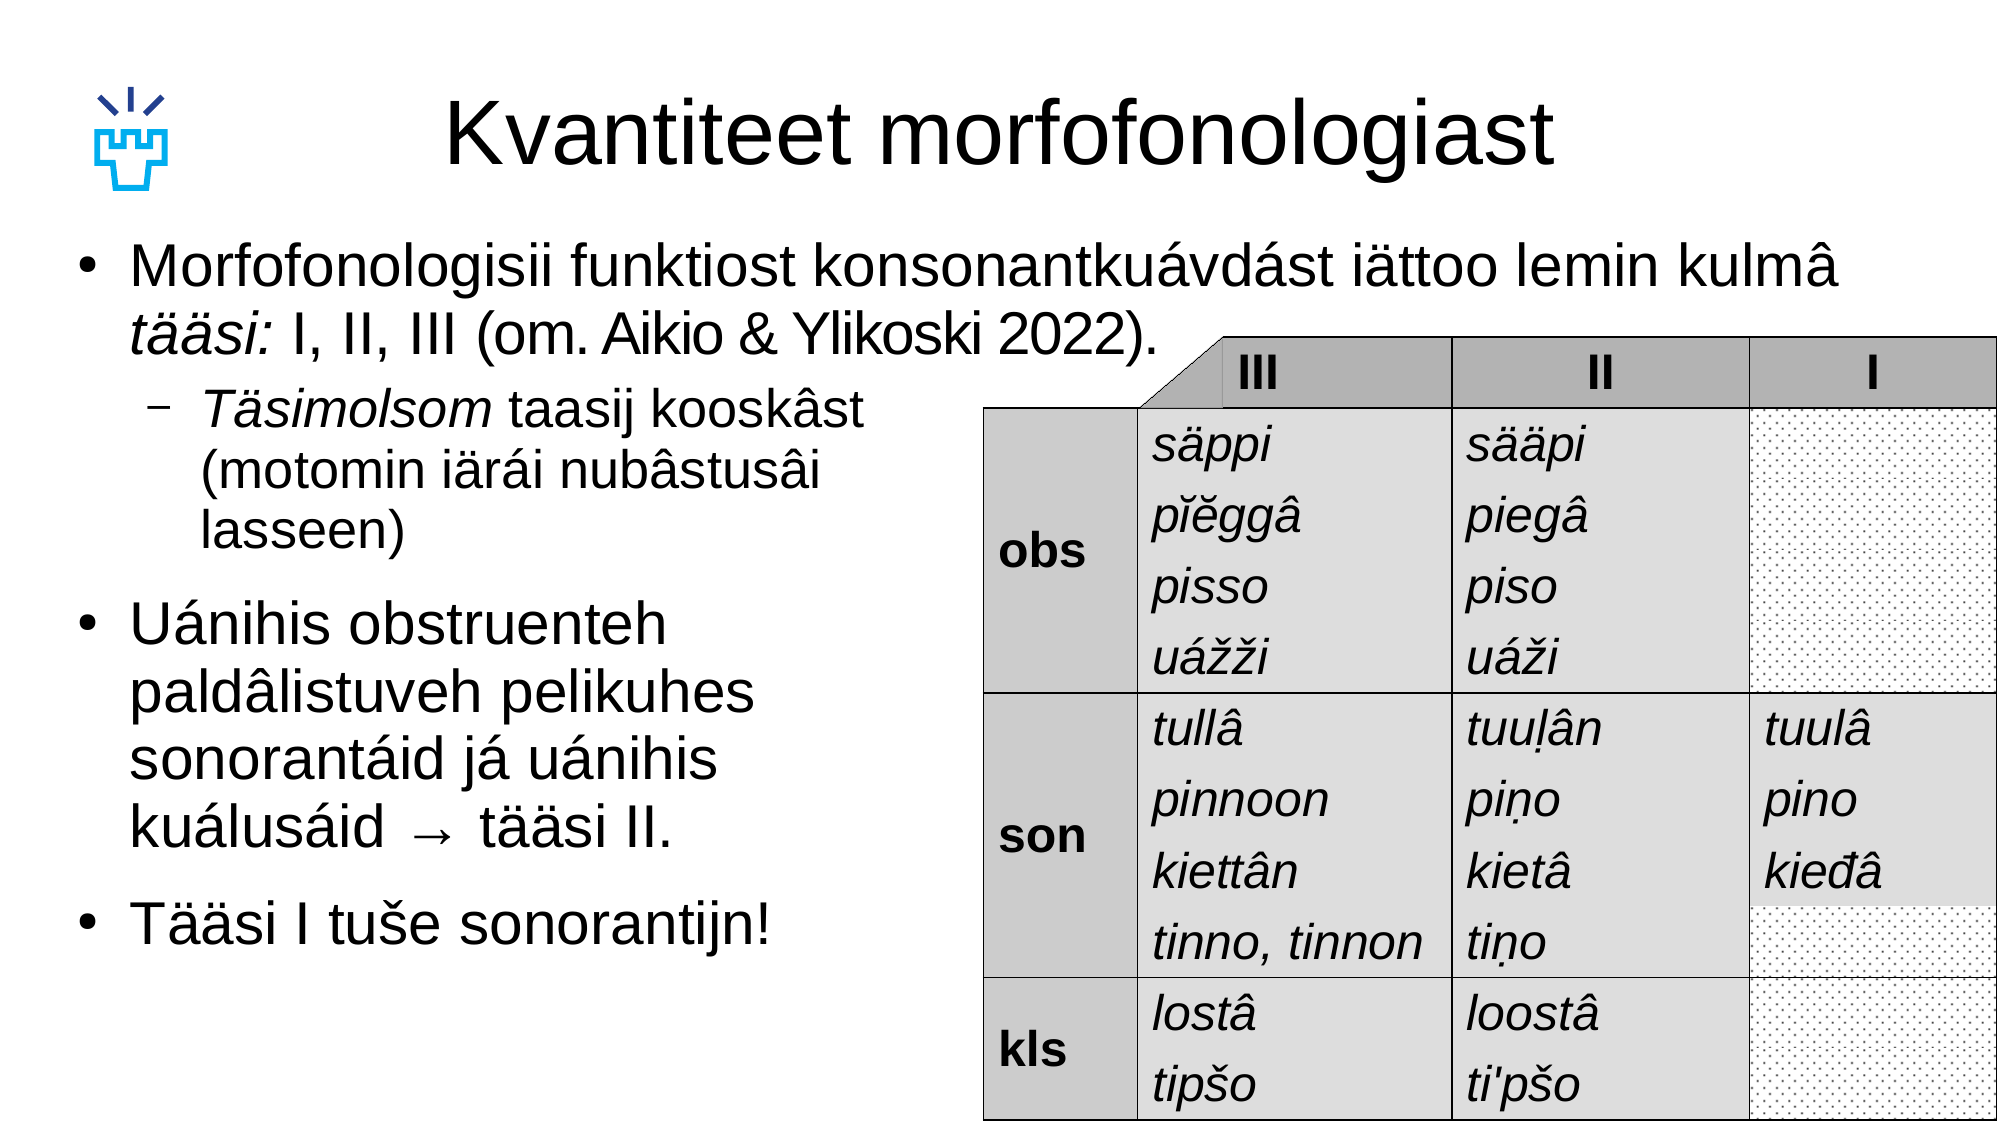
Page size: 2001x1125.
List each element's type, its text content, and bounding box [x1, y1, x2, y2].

table_cell pino [1750, 764, 1996, 835]
table_cell piso [1453, 551, 1749, 622]
table_cell pĭĕggâ [1138, 479, 1451, 551]
table_cell obs [984, 409, 1137, 692]
table_cell ti'pšo [1453, 1049, 1749, 1119]
list Morfofonologisii funktiost konsonantkuávdást iättoo lemin kulmâ tääsi: I, II, III (om. Aikio & Ylikoski 2022). Täsimolsom taasij kooskâst (motomin iärái nubâstusâi lasseen) Uánihis obstruenteh paldâlistuveh pelikuhes sonorantáid já uánihis kuálusáid → tääsi II. Tääsi I tuše sonorantijn! [59, 231, 1966, 1101]
table_cell [1750, 551, 1996, 622]
table_cell [1750, 906, 1996, 977]
table_cell lostâ [1138, 978, 1451, 1049]
table_cell [1750, 409, 1996, 479]
table_cell tiṇo [1453, 906, 1749, 977]
table_cell loostâ [1453, 978, 1749, 1049]
table_cell säppi [1138, 409, 1451, 479]
table_cell son [984, 694, 1137, 977]
table_header I [1750, 338, 1996, 407]
table_cell sääpi [1453, 409, 1749, 479]
table_cell uážži [1138, 622, 1451, 692]
table_header [1137, 337, 1221, 407]
table_header [983, 337, 1137, 407]
table_cell [1750, 978, 1996, 1049]
table_cell kls [984, 978, 1137, 1119]
table_cell tuulâ [1750, 694, 1996, 764]
table_cell kietâ [1453, 835, 1749, 906]
table_cell tuuḷân [1453, 694, 1749, 764]
table_cell piegâ [1453, 479, 1749, 551]
table_cell kieđâ [1750, 835, 1996, 906]
table_header II [1453, 338, 1749, 407]
table_cell kiettân [1138, 835, 1451, 906]
table_cell uáži [1453, 622, 1749, 692]
table_cell pisso [1138, 551, 1451, 622]
title Kvantiteet morfofonologiast [188, 30, 1812, 231]
table_cell pinnoon [1138, 764, 1451, 835]
table_cell piṇo [1453, 764, 1749, 835]
table_cell [1750, 1049, 1996, 1119]
text_box [1140, 337, 1223, 408]
table_cell [1750, 622, 1996, 692]
table_cell tinno, tinnon [1138, 906, 1451, 977]
table_header III [1223, 338, 1451, 407]
table_cell [1750, 479, 1996, 551]
table_cell tipšo [1138, 1049, 1451, 1119]
table_cell tullâ [1138, 694, 1451, 764]
